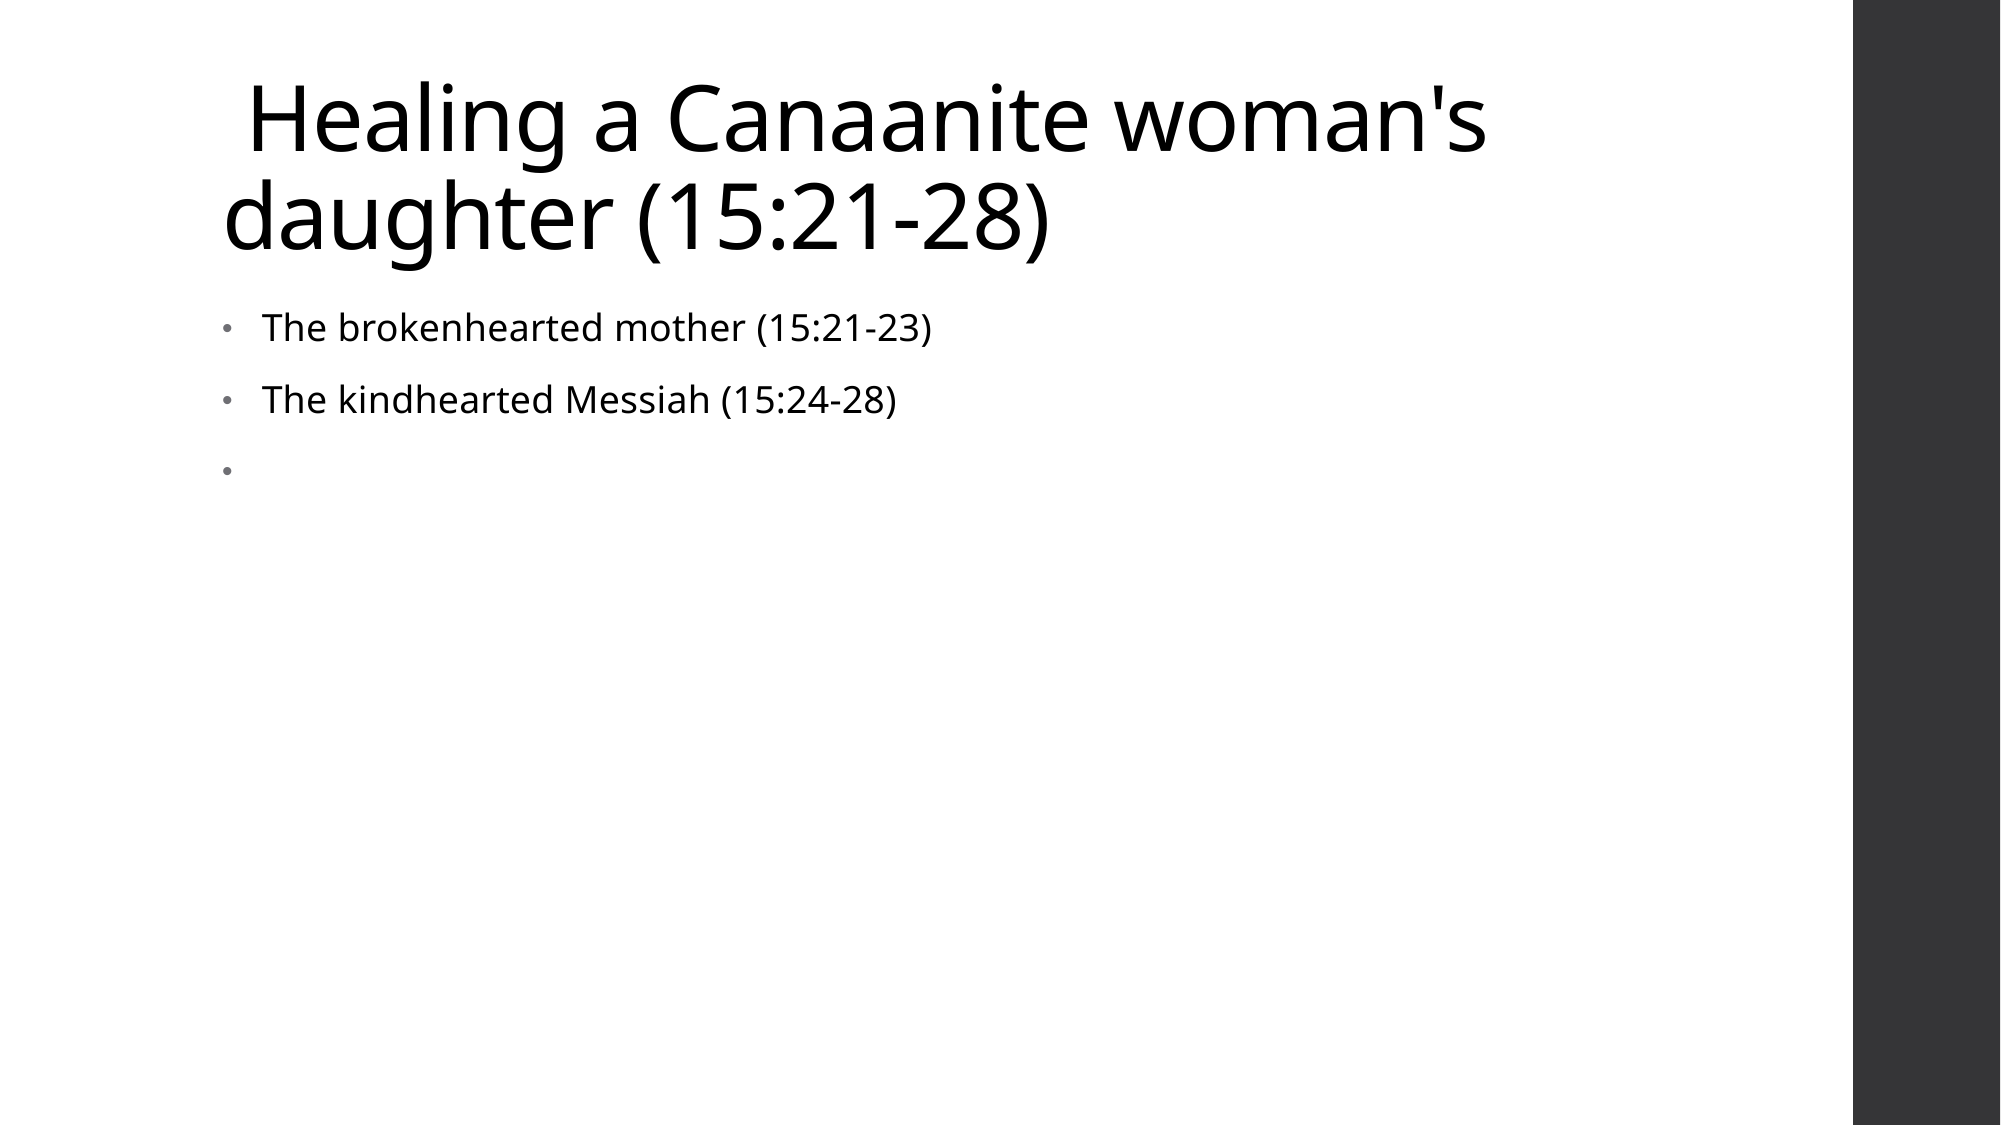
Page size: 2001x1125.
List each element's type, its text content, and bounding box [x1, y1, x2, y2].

list The brokenhearted mother (15:21-23) The kindhearted Messiah (15:24-28) [206, 299, 1617, 1014]
title Healing a Canaanite woman's daughter (15:21-28) [206, 60, 1797, 278]
